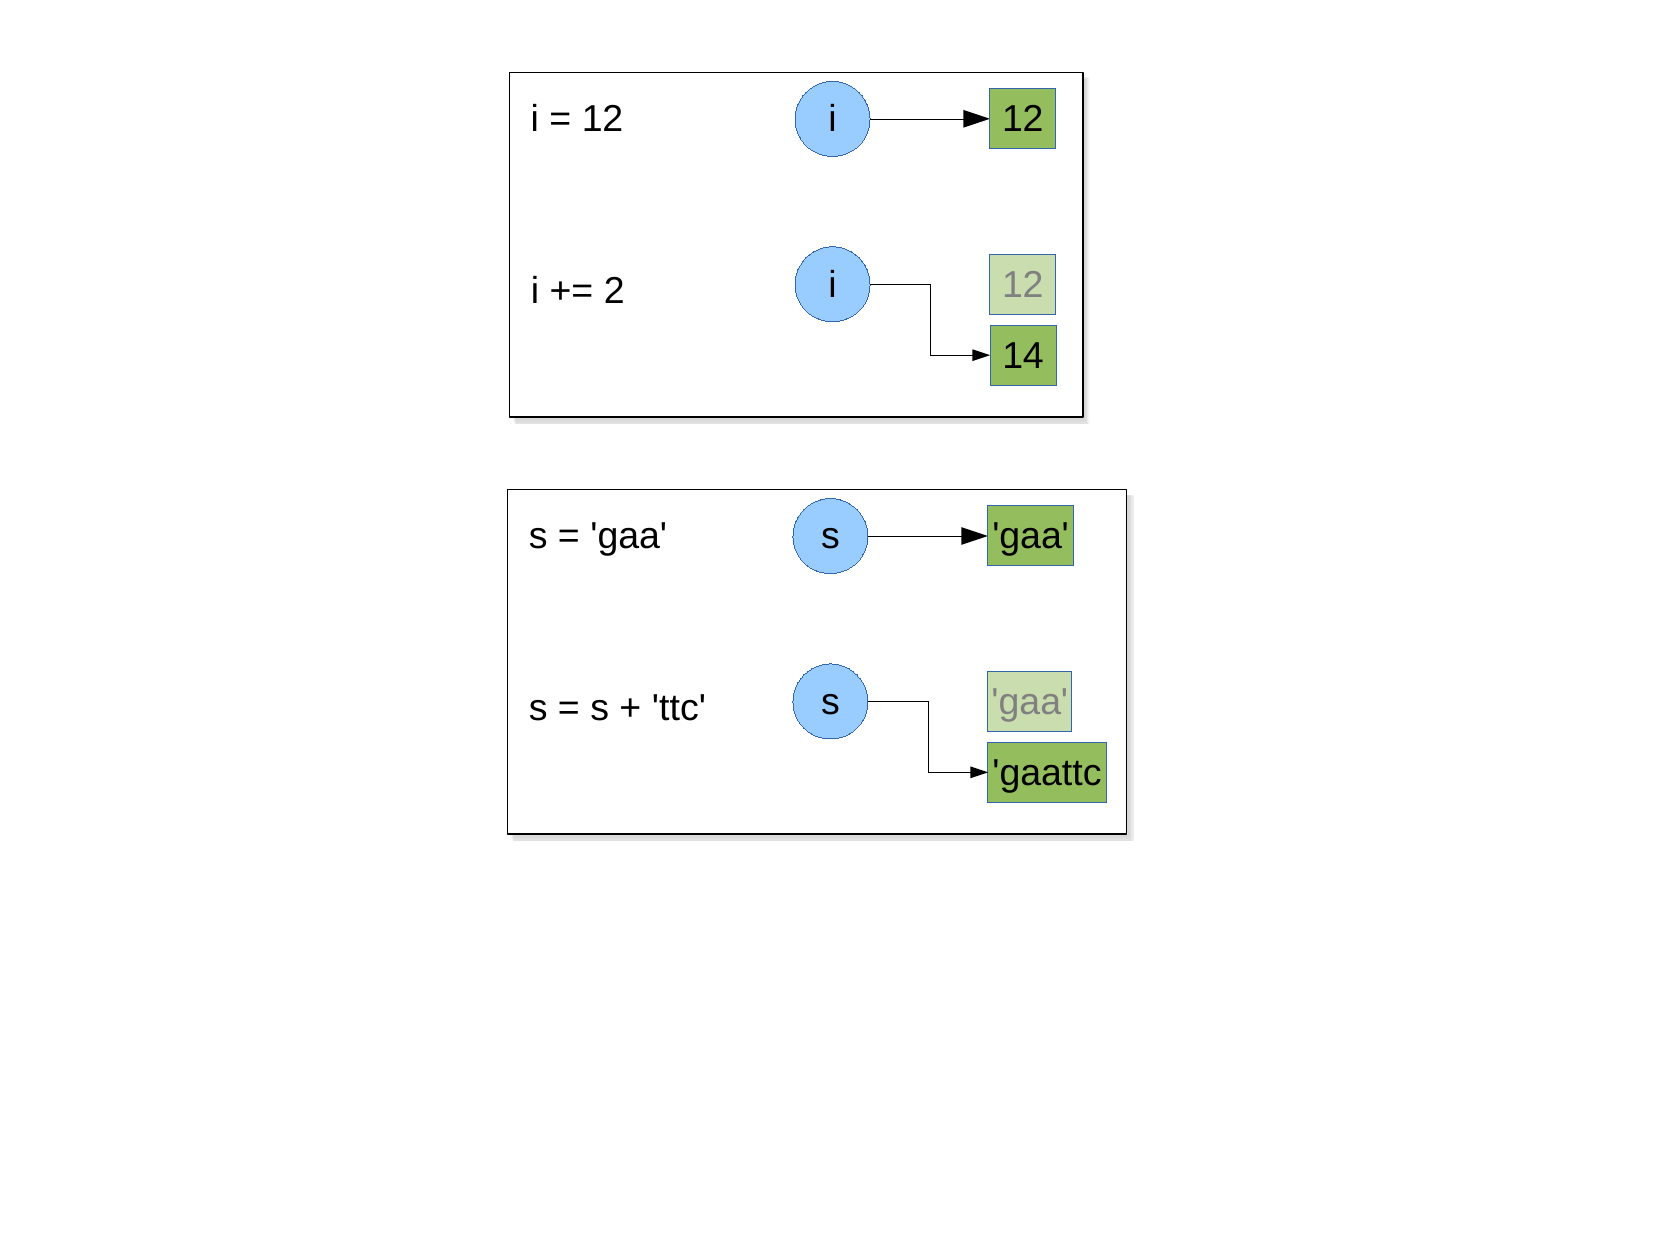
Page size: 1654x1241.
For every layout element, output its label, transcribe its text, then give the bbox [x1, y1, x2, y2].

text_box i [795, 81, 871, 157]
text_box 12 [989, 254, 1056, 315]
text_box s [792, 498, 868, 574]
text_box 'gaattc [987, 742, 1107, 803]
text_box i += 2 [516, 261, 640, 319]
text_box s = s + 'ttc' [513, 678, 722, 736]
text_box i = 12 [515, 90, 639, 148]
text_box s [792, 663, 868, 739]
text_box 'gaa' [987, 671, 1072, 732]
text_box i [795, 246, 871, 322]
text_box 12 [989, 88, 1056, 149]
text_box 'gaa' [987, 505, 1074, 566]
text_box 14 [990, 325, 1057, 386]
text_box s = 'gaa' [513, 507, 683, 565]
text_box [490, 478, 1148, 852]
text_box [495, 60, 1106, 434]
